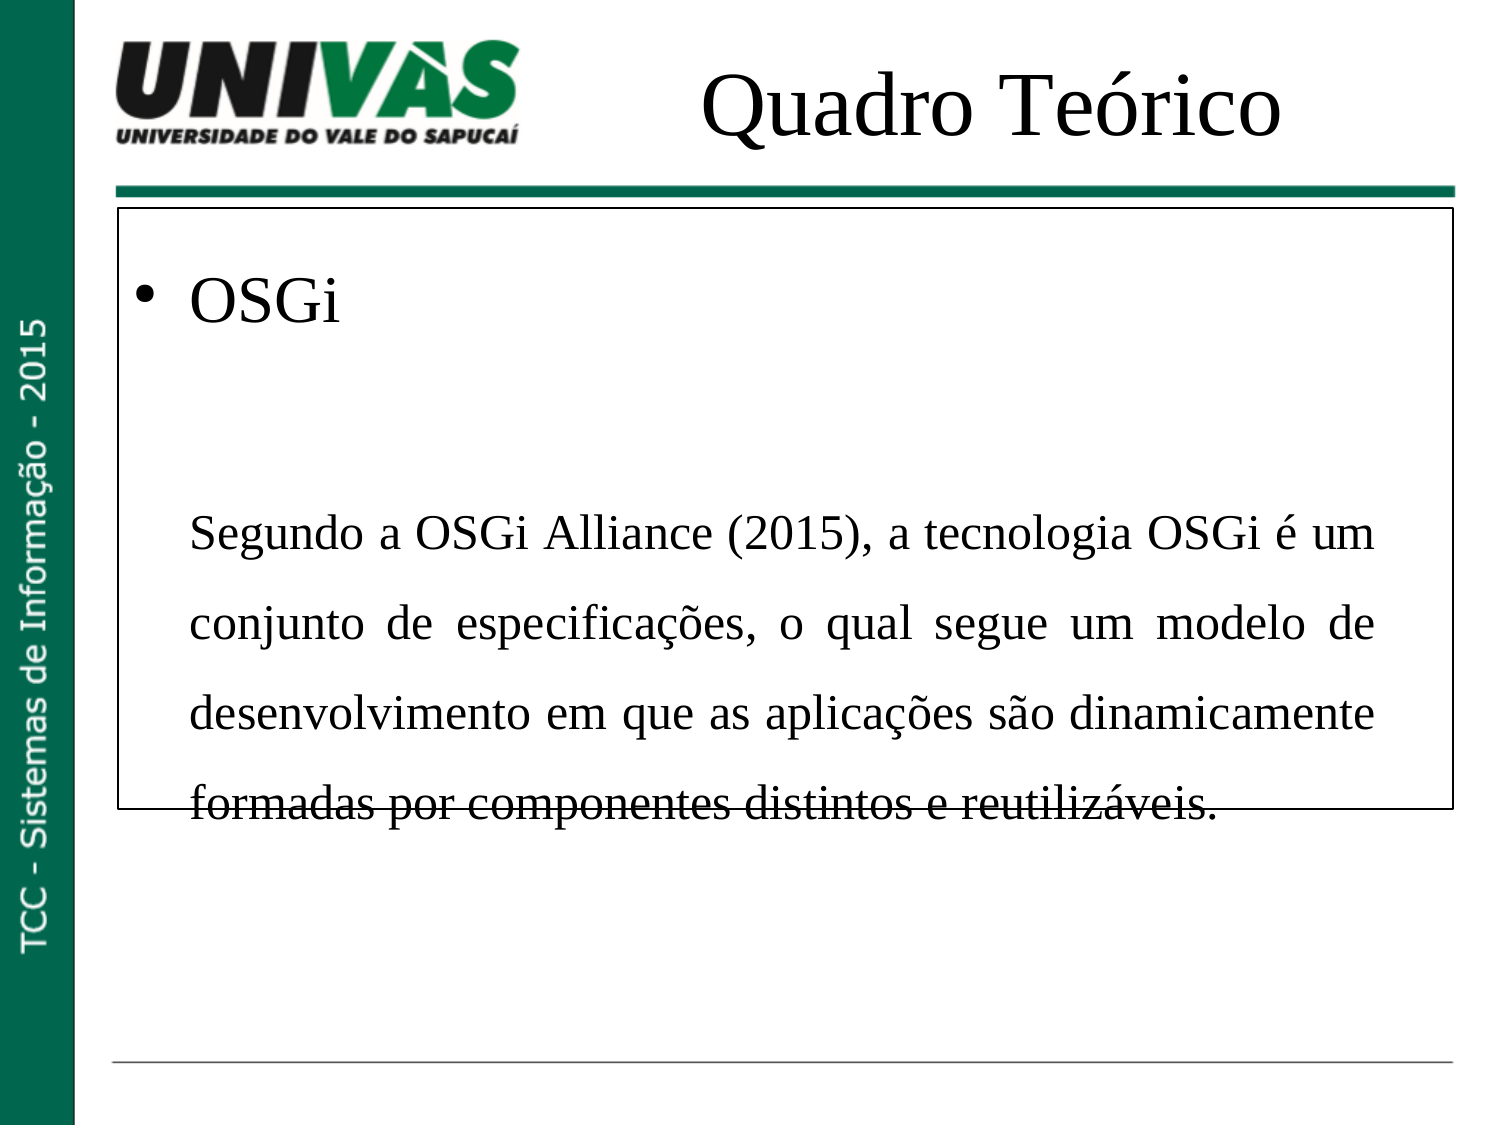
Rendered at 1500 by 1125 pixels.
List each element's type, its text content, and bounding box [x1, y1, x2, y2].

picture [0, 0, 1500, 1125]
text_box OSGi Segundo a OSGi Alliance (2015), a tecnologia OSGi é um conjunto de especificações, o qual segue um modelo de desenvolvimento em que as aplicações são dinamicamente formadas por componentes distintos e reutilizáveis. [118, 208, 1453, 810]
title Quadro Teórico [531, 23, 1454, 174]
